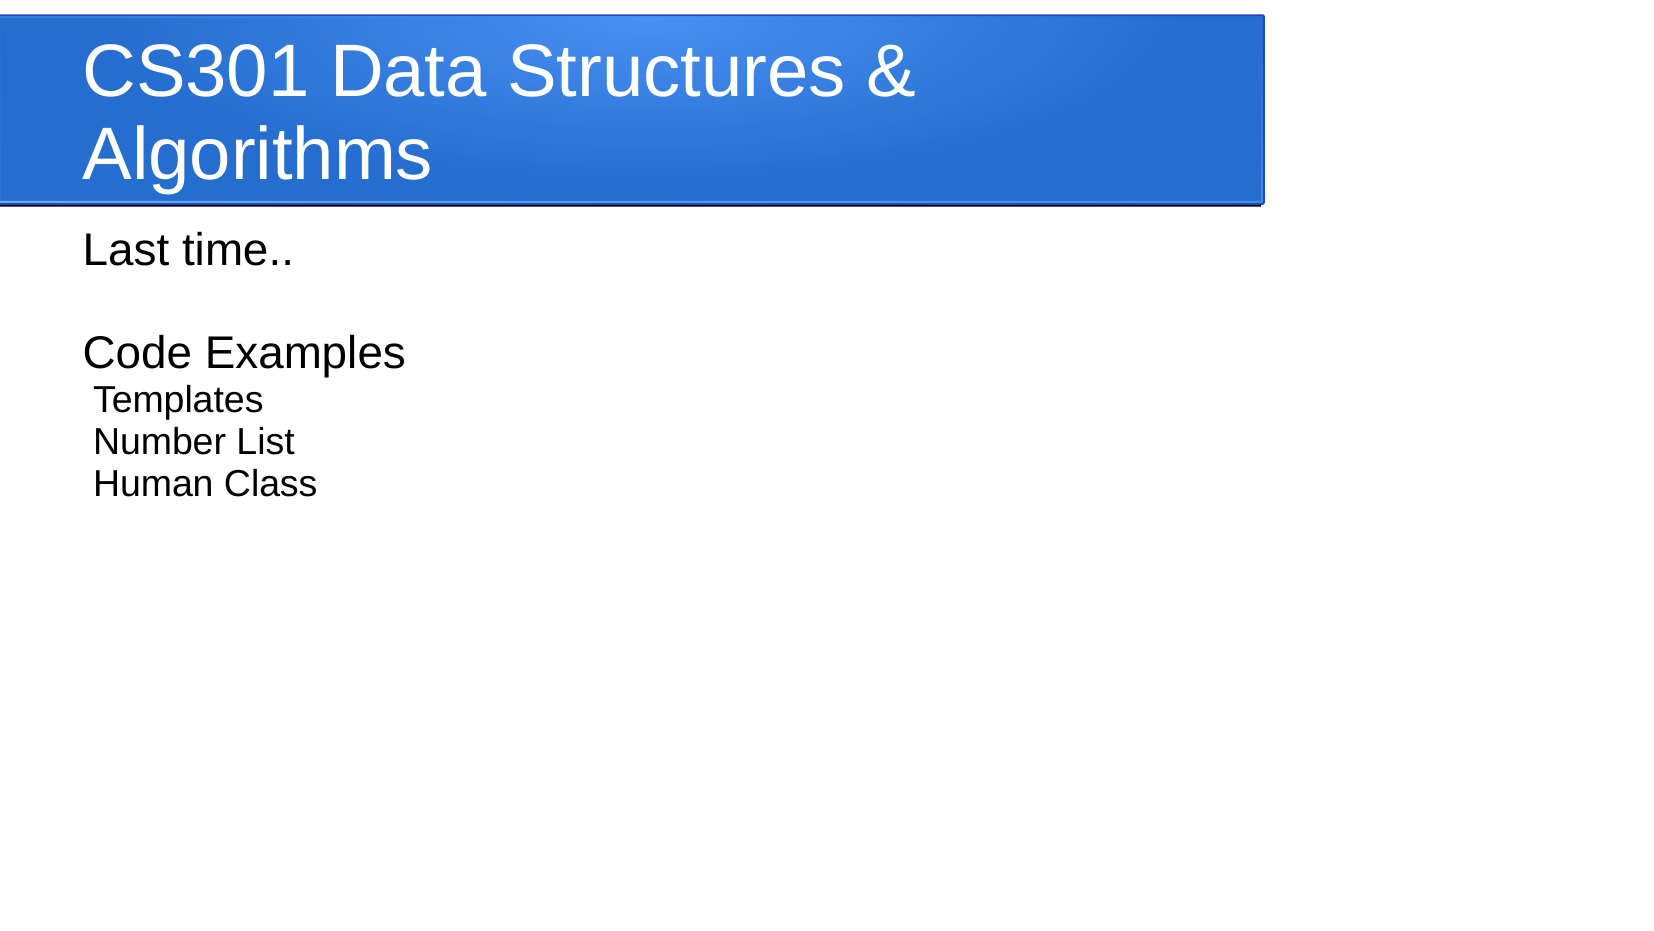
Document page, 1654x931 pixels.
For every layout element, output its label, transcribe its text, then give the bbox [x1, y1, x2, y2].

subtitle Last time.. Code Examples Templates Number List Human Class [82, 224, 541, 505]
title CS301 Data Structures & Algorithms [82, 29, 1235, 196]
